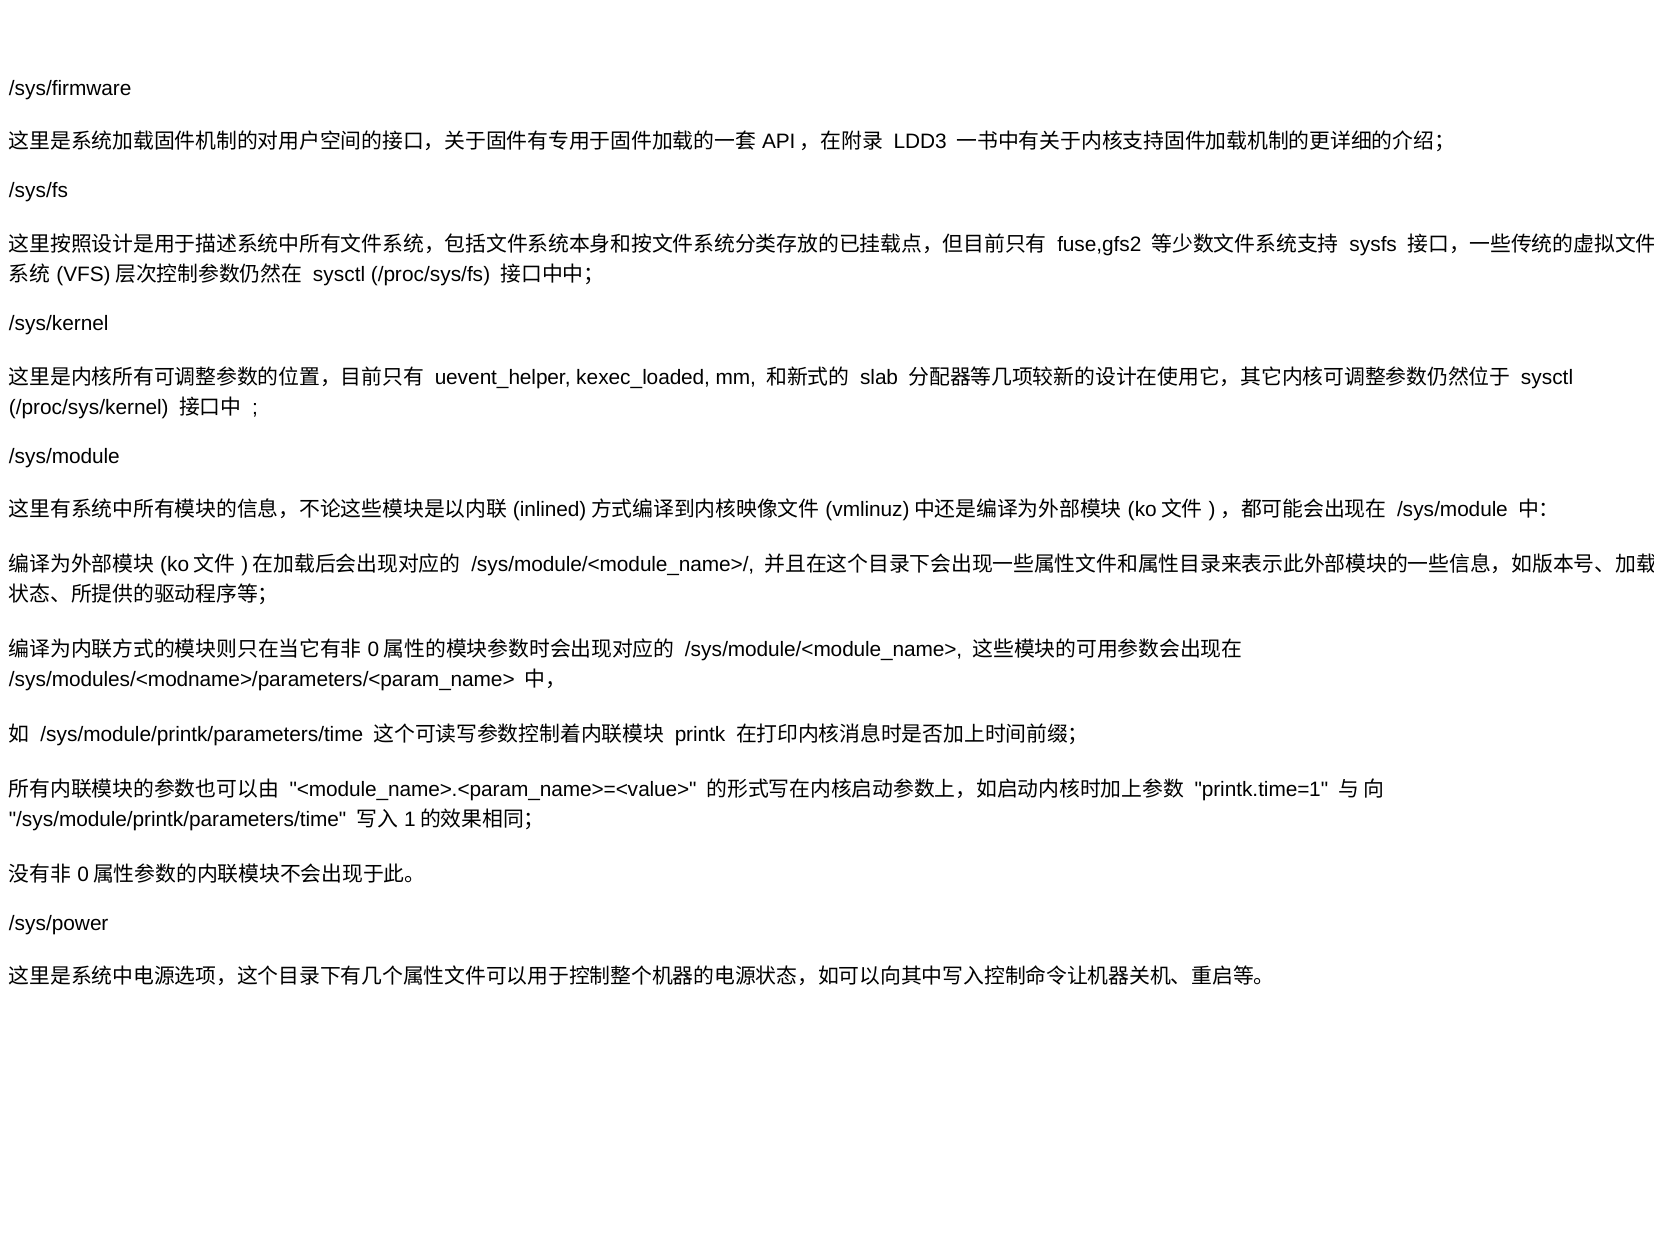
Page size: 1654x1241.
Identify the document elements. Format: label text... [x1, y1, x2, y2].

text_box /sys/firmware 这里是系统加载固件机制的对用户空间的接口，关于固件有专用于固件加载的一套API，在附录 LDD3 一书中有关于内核支持固件加载机制的更详细的介绍； /sys/fs 这里按照设计是用于描述系统中所有文件系统，包括文件系统本身和按文件系统分类存放的已挂载点，但目前只有 fuse,gfs2 等少数文件系统支持 sysfs 接口，一些传统的虚拟文件系统(VFS)层次控制参数仍然在 sysctl (/proc/sys/fs) 接口中中； /sys/kernel 这里是内核所有可调整参数的位置，目前只有 uevent_helper, kexec_loaded, mm, 和新式的 slab 分配器等几项较新的设计在使用它，其它内核可调整参数仍然位于 sysctl (/proc/sys/kernel) 接口中 ; /sys/module 这里有系统中所有模块的信息，不论这些模块是以内联(inlined)方式编译到内核映像文件(vmlinuz)中还是编译为外部模块(ko文件)，都可能会出现在 /sys/module 中： 编译为外部模块(ko文件)在加载后会出现对应的 /sys/module/<module_name>/, 并且在这个目录下会出现一些属性文件和属性目录来表示此外部模块的一些信息，如版本号、加载状态、所提供的驱动程序等； 编译为内联方式的模块则只在当它有非0属性的模块参数时会出现对应的 /sys/module/<module_name>, 这些模块的可用参数会出现在 /sys/modules/<modname>/parameters/<param_name> 中， 如 /sys/module/printk/parameters/time 这个可读写参数控制着内联模块 printk 在打印内核消息时是否加上时间前缀； 所有内联模块的参数也可以由 "<module_name>.<param_name>=<value>" 的形式写在内核启动参数上，如启动内核时加上参数 "printk.time=1" 与 向 "/sys/module/printk/parameters/time" 写入1的效果相同； 没有非0属性参数的内联模块不会出现于此。 /sys/power 这里是系统中电源选项，这个目录下有几个属性文件可以用于控制整个机器的电源状态，如可以向其中写入控制命令让机器关机、重启等。 [0, 68, 1654, 1061]
